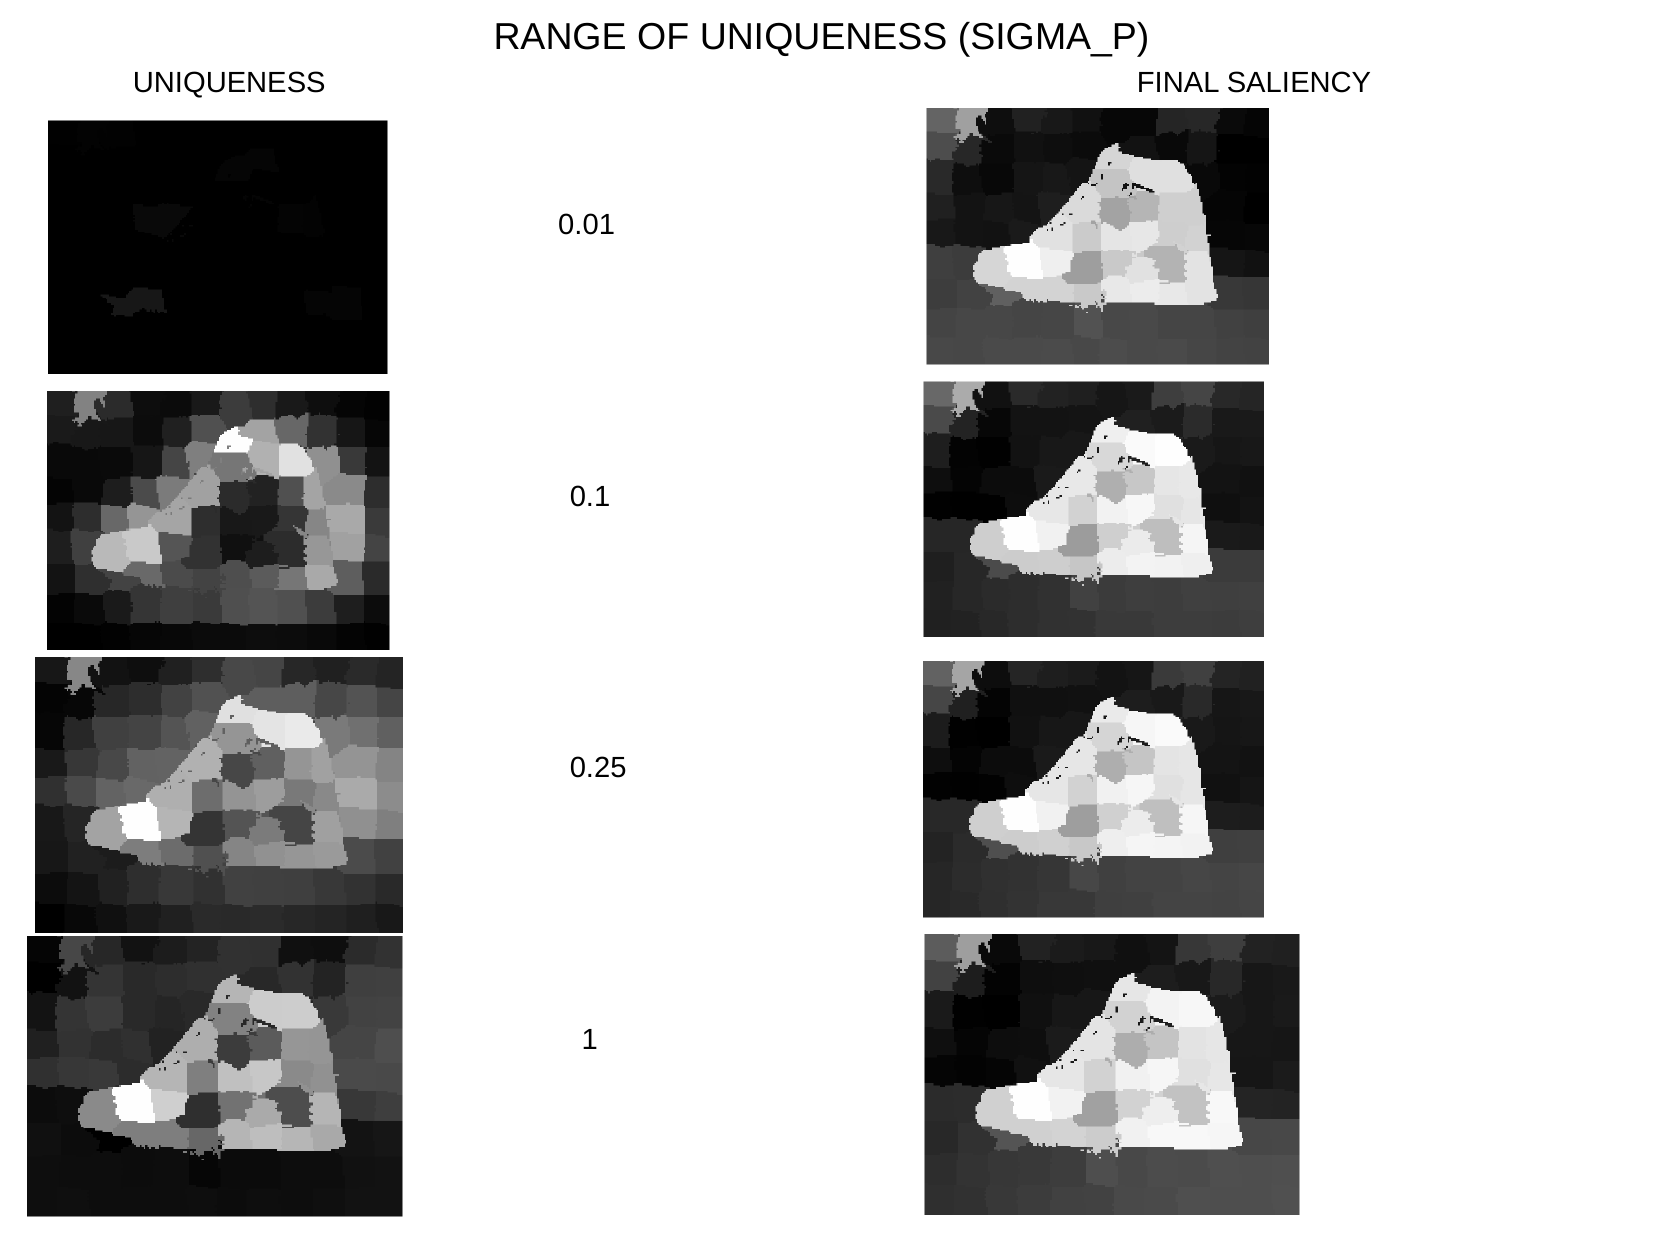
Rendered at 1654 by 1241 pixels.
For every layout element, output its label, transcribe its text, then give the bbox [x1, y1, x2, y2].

text_box 1 [566, 1015, 815, 1063]
text_box UNIQUENESS [118, 59, 367, 107]
picture [921, 379, 1264, 638]
title RANGE OF UNIQUENESS (SIGMA_P) [77, 2, 1566, 72]
picture [23, 655, 405, 1217]
text_box 0.25 [555, 743, 804, 792]
picture [921, 933, 1300, 1216]
picture [924, 106, 1271, 367]
picture [47, 118, 390, 377]
picture [47, 389, 390, 652]
text_box 0.1 [555, 472, 804, 520]
text_box 0.01 [543, 200, 792, 249]
picture [921, 661, 1264, 918]
text_box FINAL SALIENCY [1122, 58, 1441, 107]
